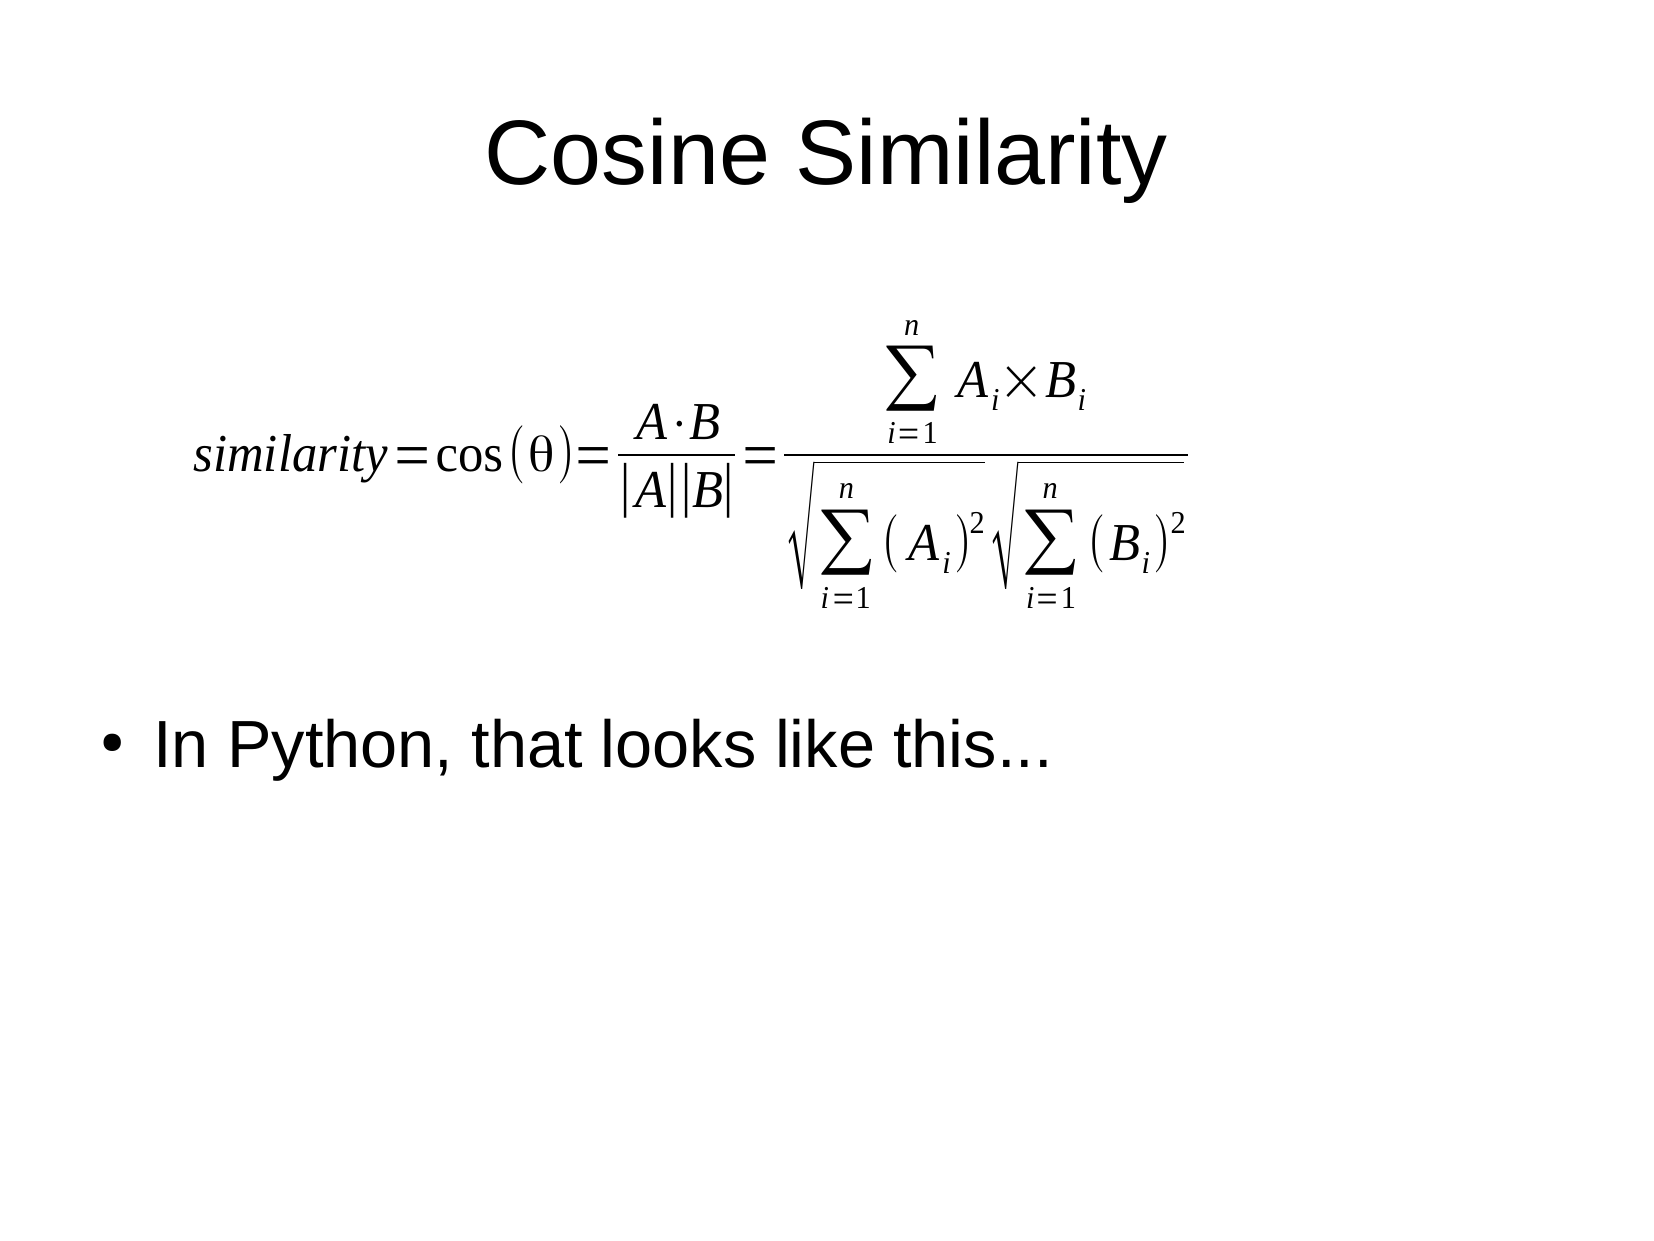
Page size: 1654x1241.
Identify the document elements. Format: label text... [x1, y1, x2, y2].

title Cosine Similarity [82, 49, 1571, 257]
list In Python, that looks like this... [82, 290, 1571, 1010]
chart [180, 306, 1202, 616]
